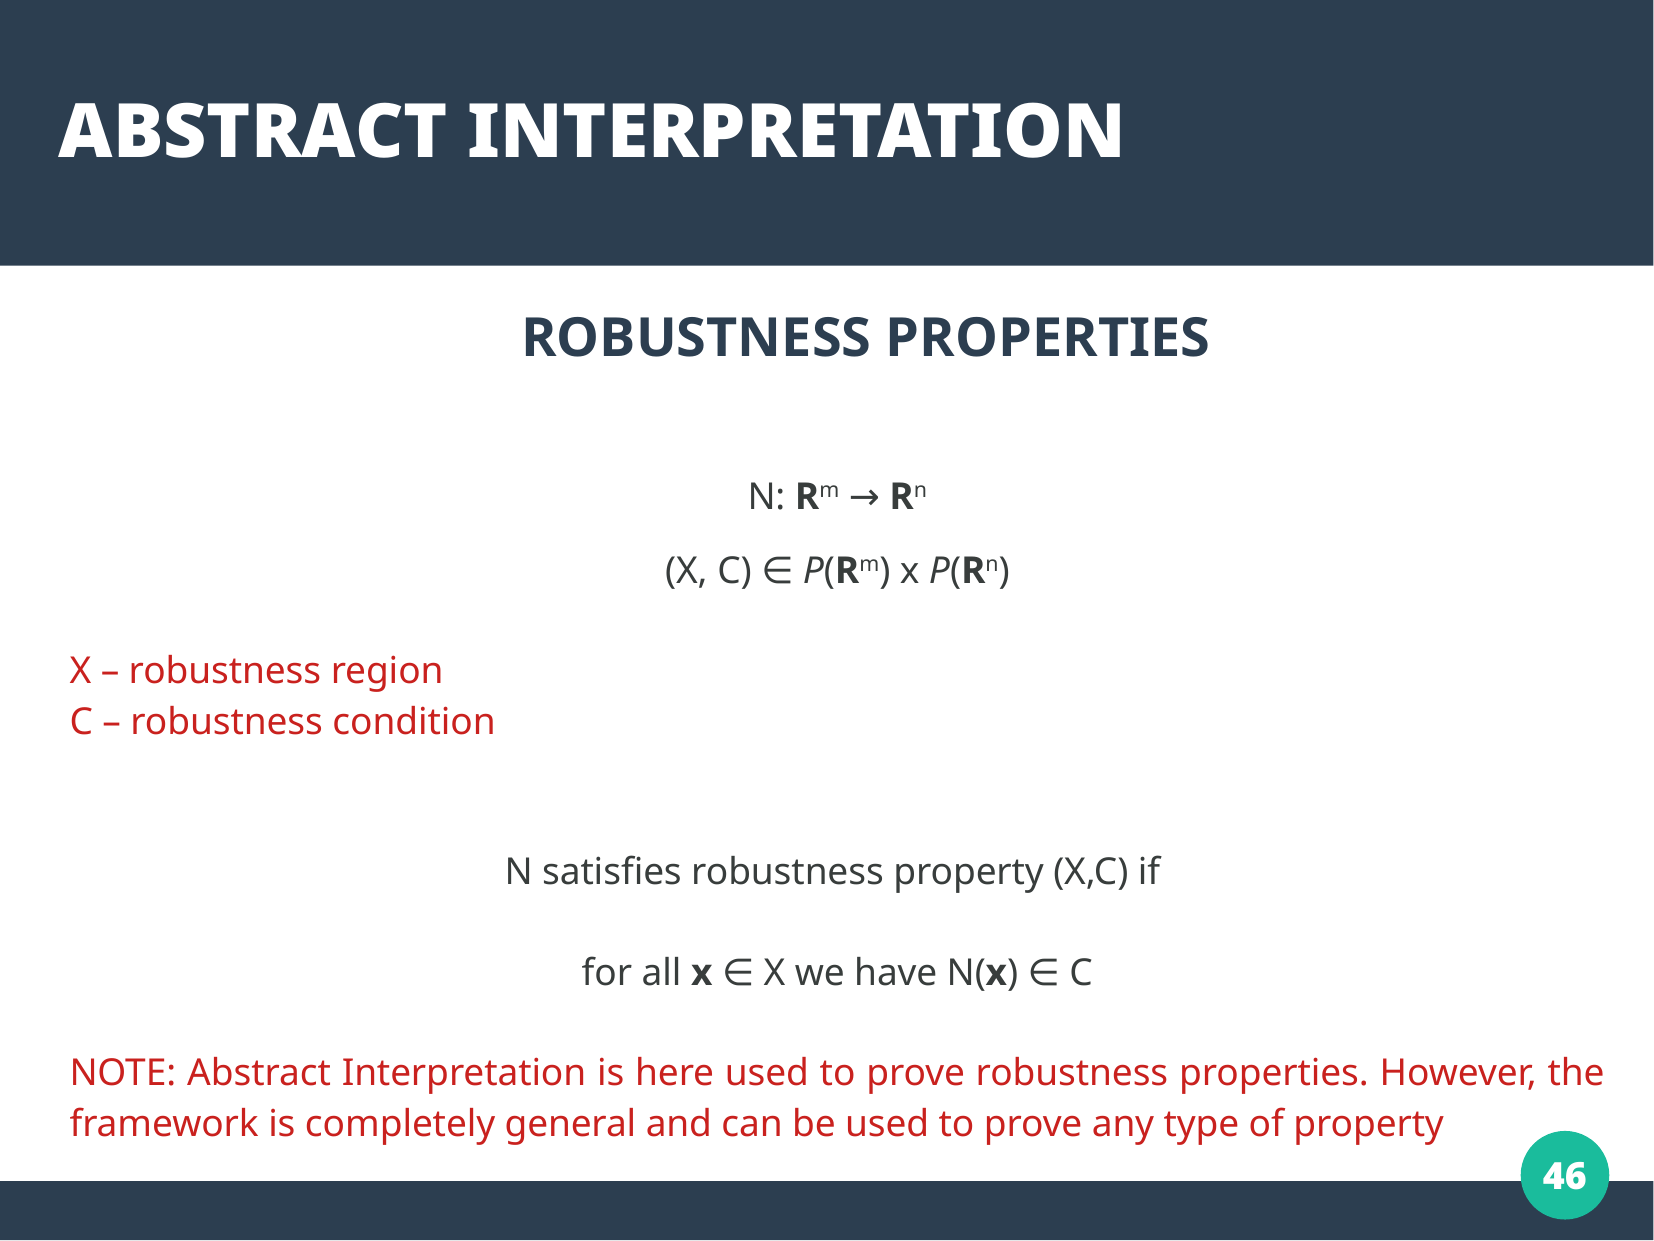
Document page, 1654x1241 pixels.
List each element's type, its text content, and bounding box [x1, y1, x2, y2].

title ABSTRACT INTERPRETATION [59, 49, 1595, 207]
list ROBUSTNESS PROPERTIES N: Rm → Rn (X, C) ∈ P(Rm) x P(Rn) X – robustness region C – robustness condition N satisfies robustness property (X,C) if for all x ∈ X we have N(x) ∈ C NOTE: Abstract Interpretation is here used to prove robustness properties. However, the framework is completely general and can be used to prove any type of property [69, 298, 1606, 1156]
